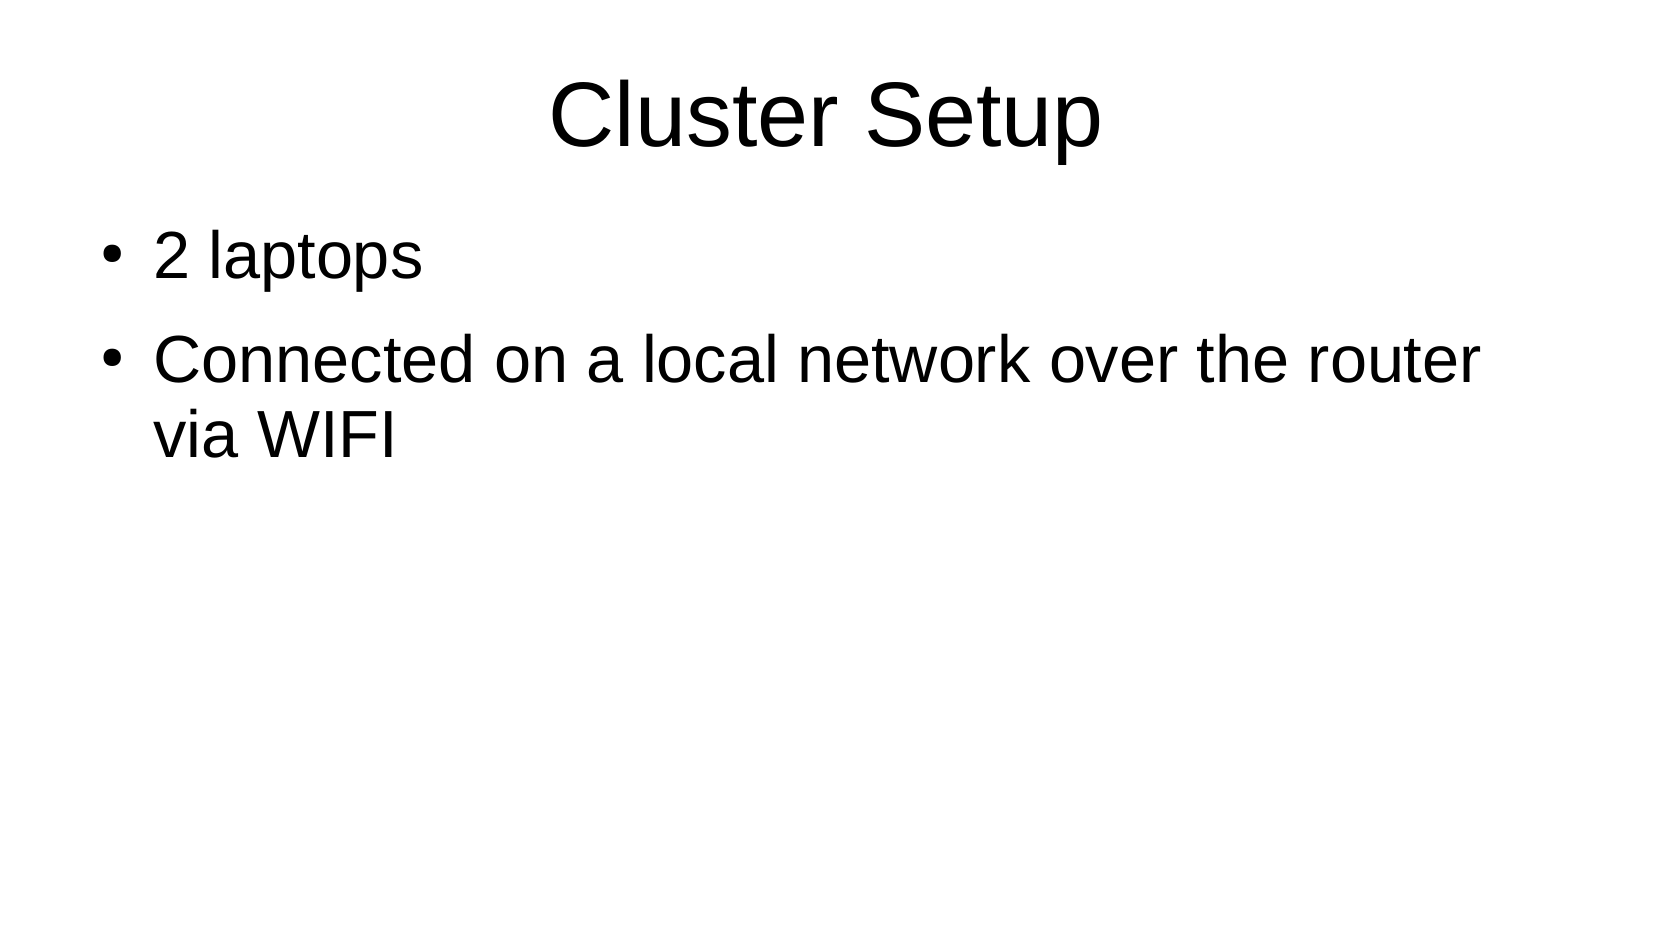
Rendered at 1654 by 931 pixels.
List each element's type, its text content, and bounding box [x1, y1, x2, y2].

title Cluster Setup [82, 37, 1571, 193]
list 2 laptops Connected on a local network over the router via WIFI [82, 217, 1571, 758]
